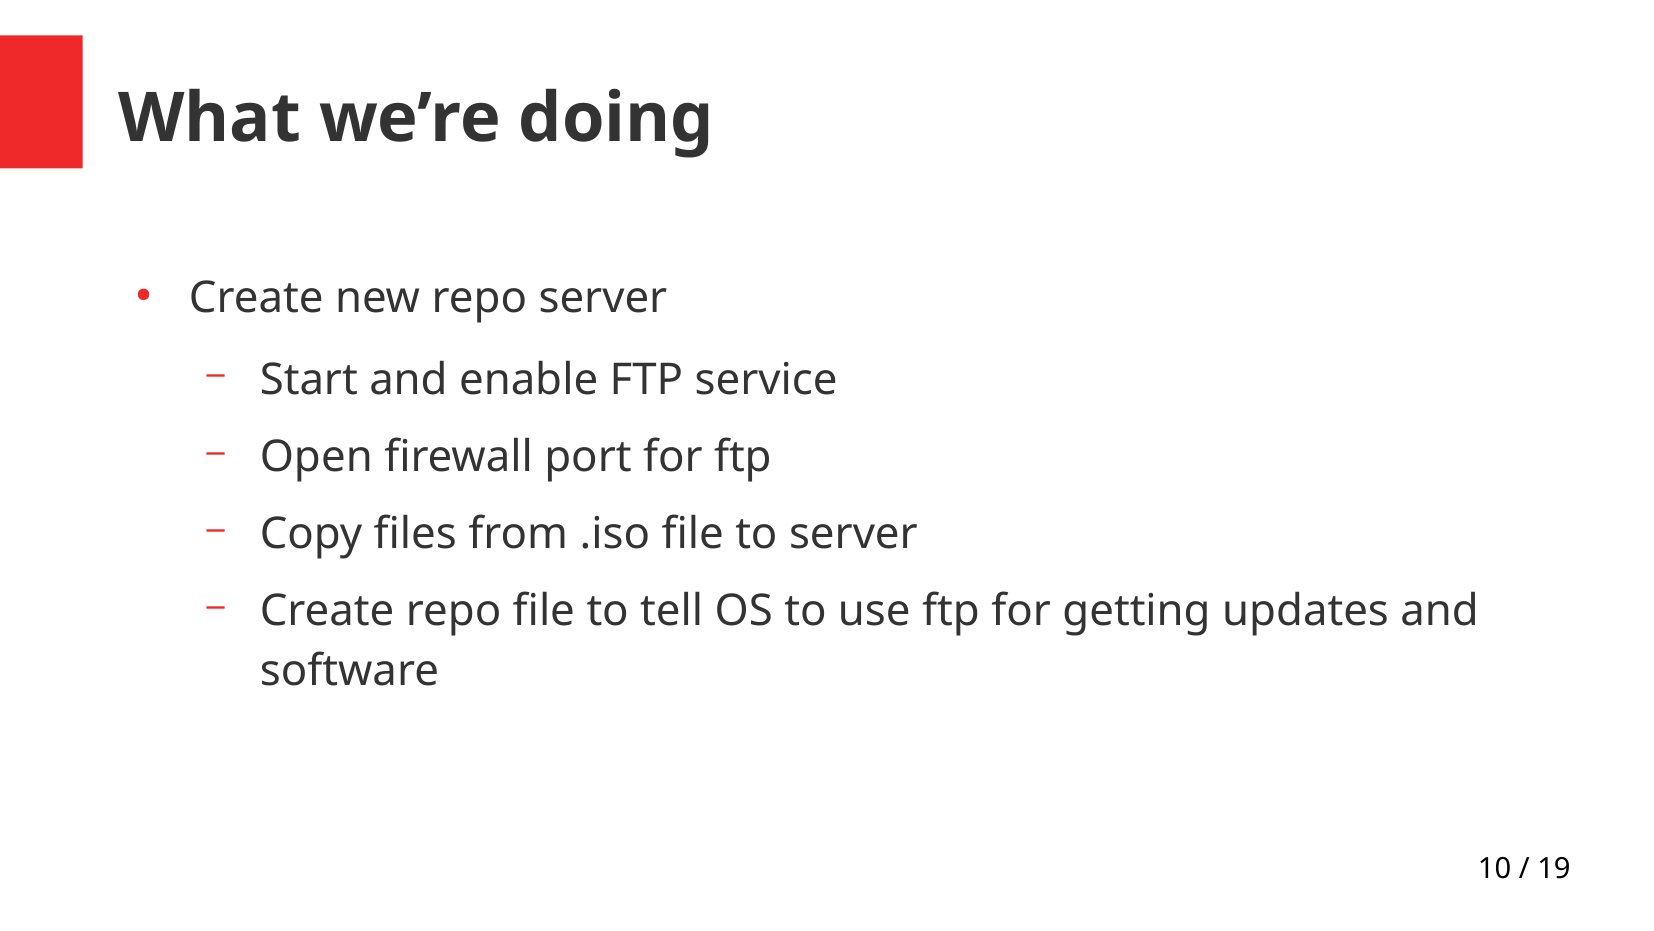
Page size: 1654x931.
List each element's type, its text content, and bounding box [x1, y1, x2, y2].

title What we’re doing [118, 37, 1571, 193]
list Create new repo server Start and enable FTP service Open firewall port for ftp Copy files from .iso file to server Create repo file to tell OS to use ftp for getting updates and software [118, 265, 1536, 806]
